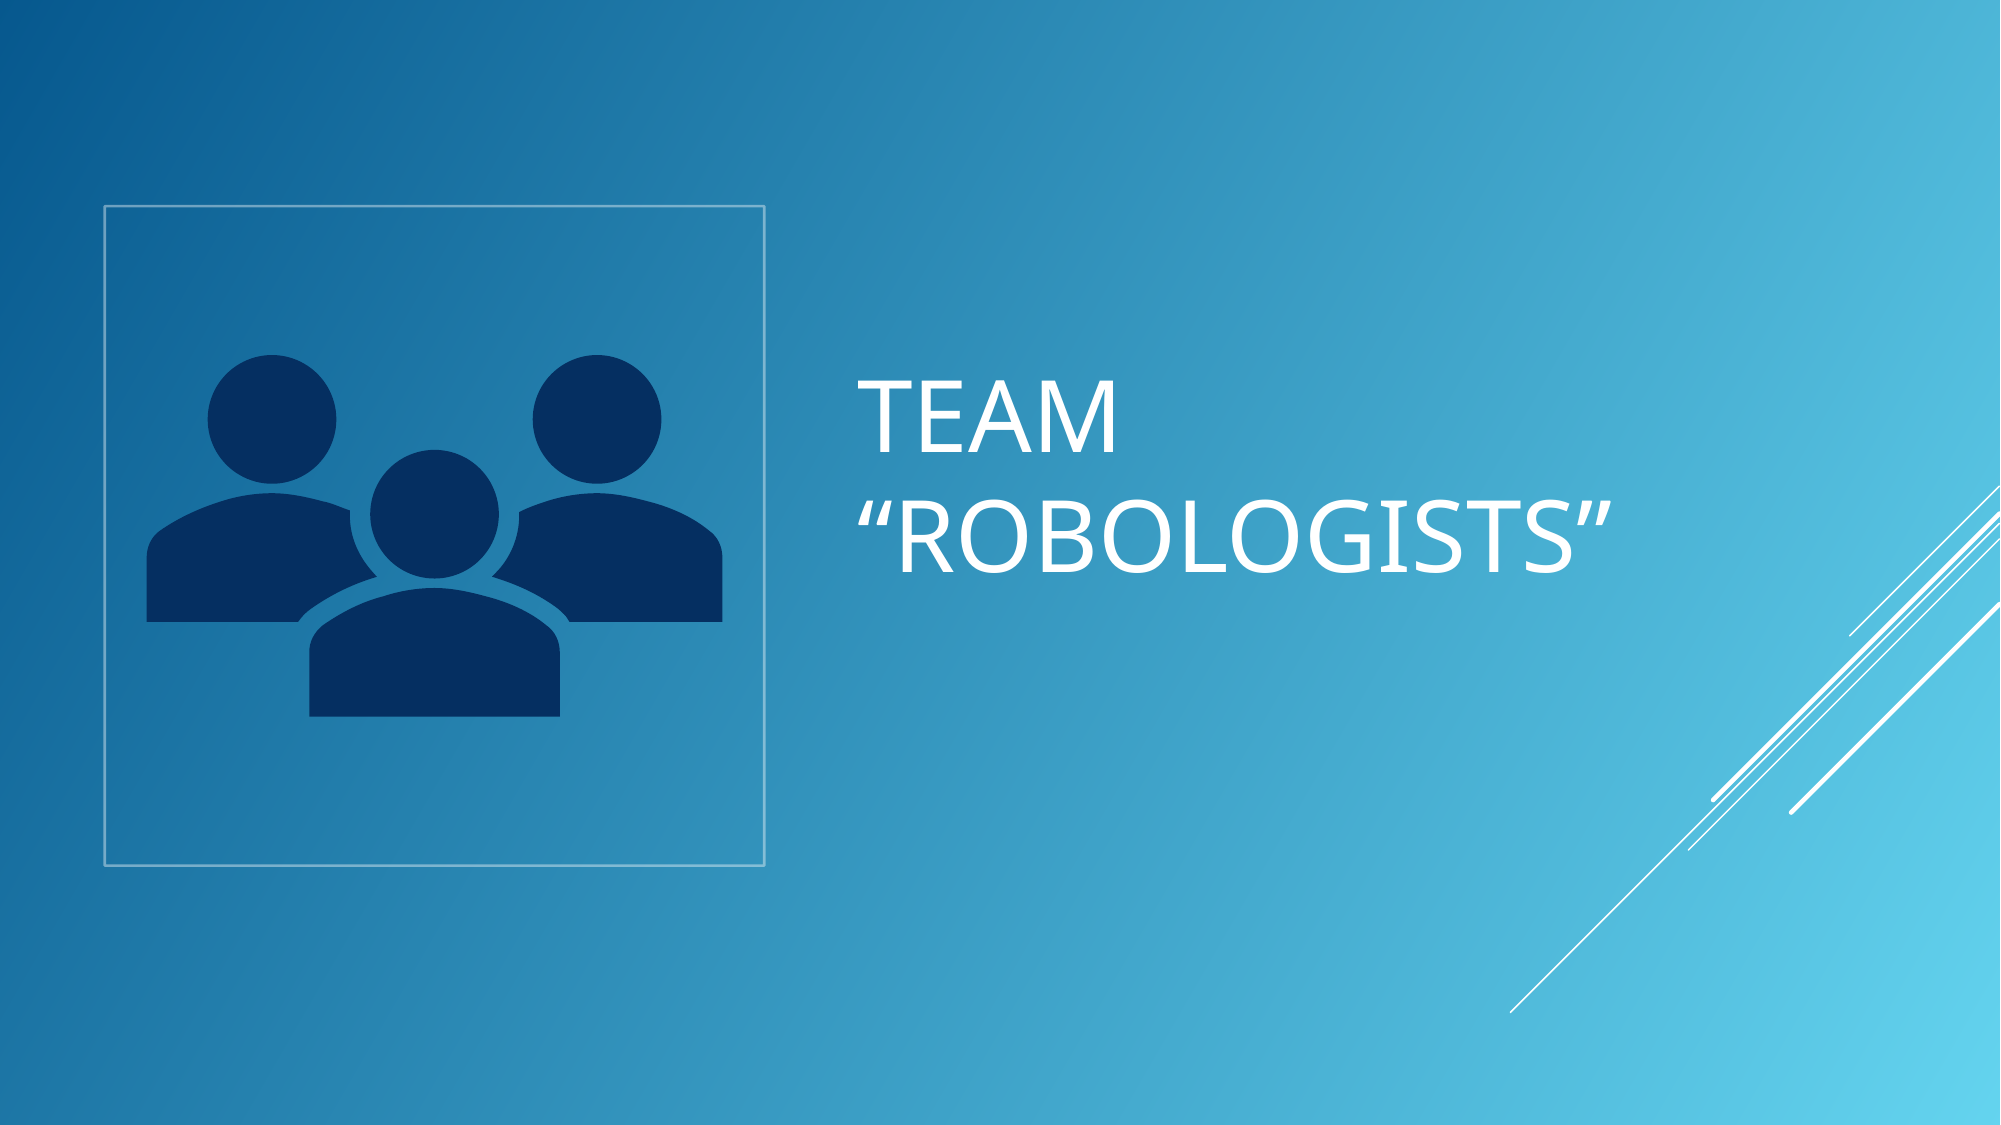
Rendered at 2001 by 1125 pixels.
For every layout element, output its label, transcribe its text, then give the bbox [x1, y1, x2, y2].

title Team “Robologists” [842, 103, 1888, 601]
picture [106, 207, 763, 865]
text_box [0, 0, 2000, 1125]
